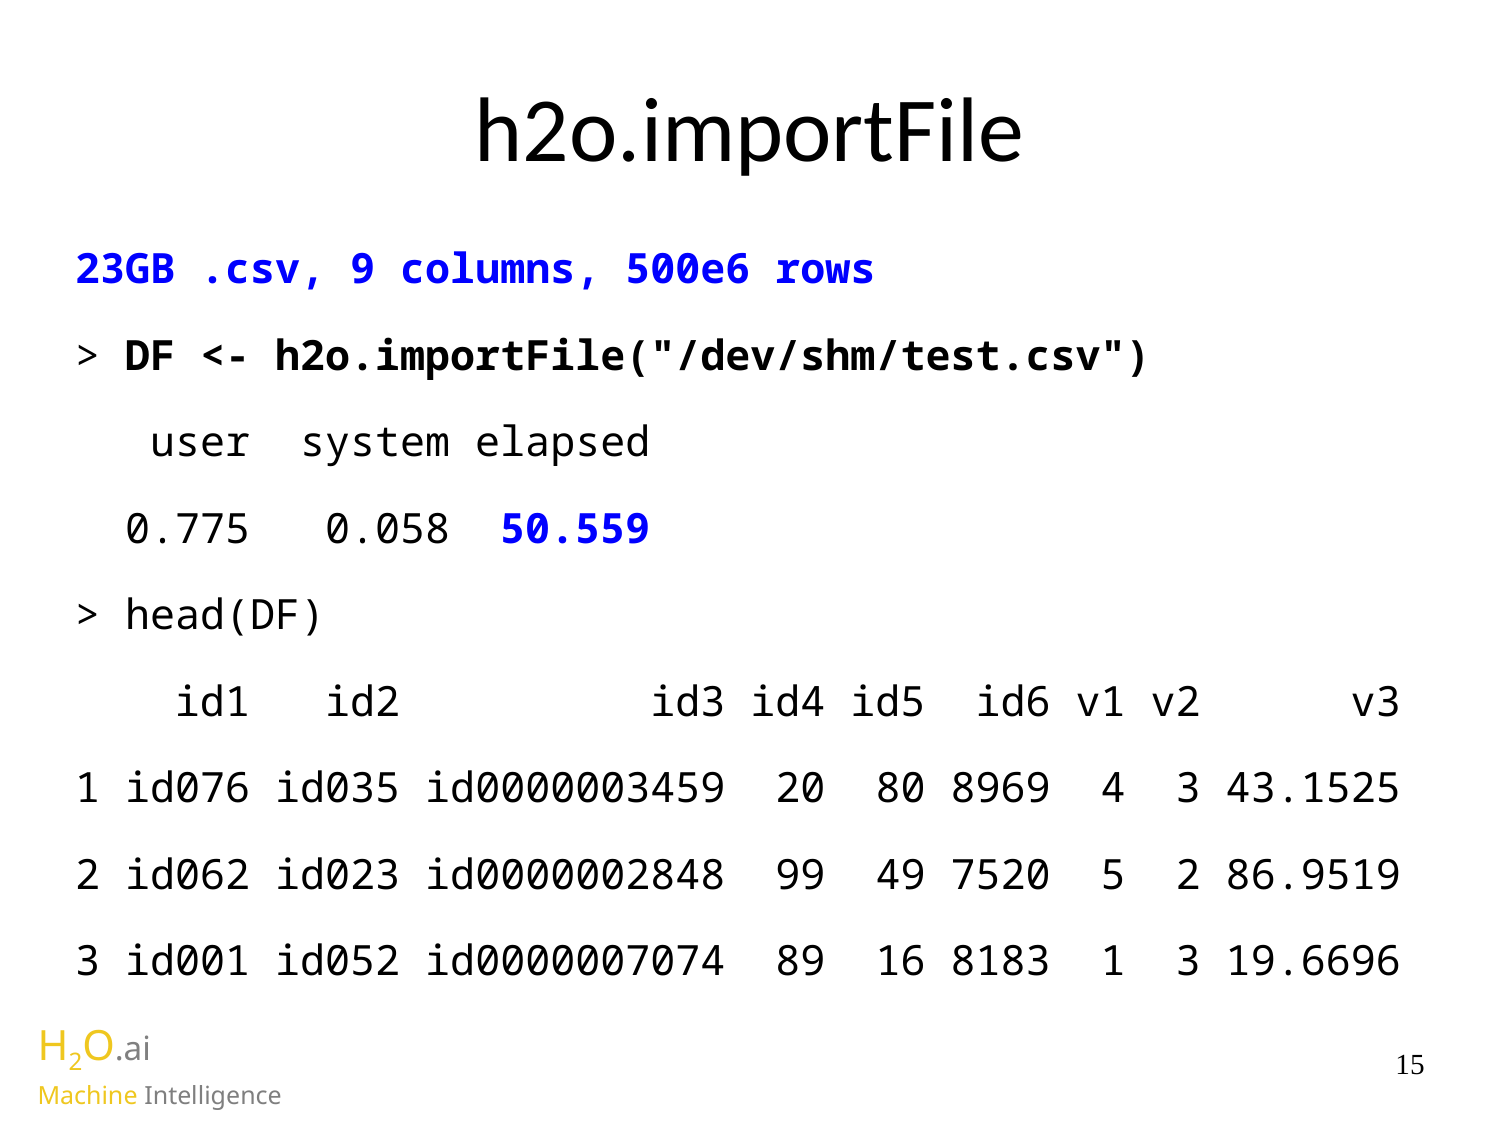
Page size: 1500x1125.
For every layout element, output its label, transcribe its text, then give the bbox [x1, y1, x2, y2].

list 23GB .csv, 9 columns, 500e6 rows > DF <- h2o.importFile("/dev/shm/test.csv") user system elapsed 0.775 0.058 50.559 > head(DF) id1 id2 id3 id4 id5 id6 v1 v2 v3 1 id076 id035 id0000003459 20 80 8969 4 3 43.1525 2 id062 id023 id0000002848 99 49 7520 5 2 86.9519 3 id001 id052 id0000007074 89 16 8183 1 3 19.6696 [75, 238, 1425, 1002]
title h2o.importFile [75, 15, 1425, 238]
